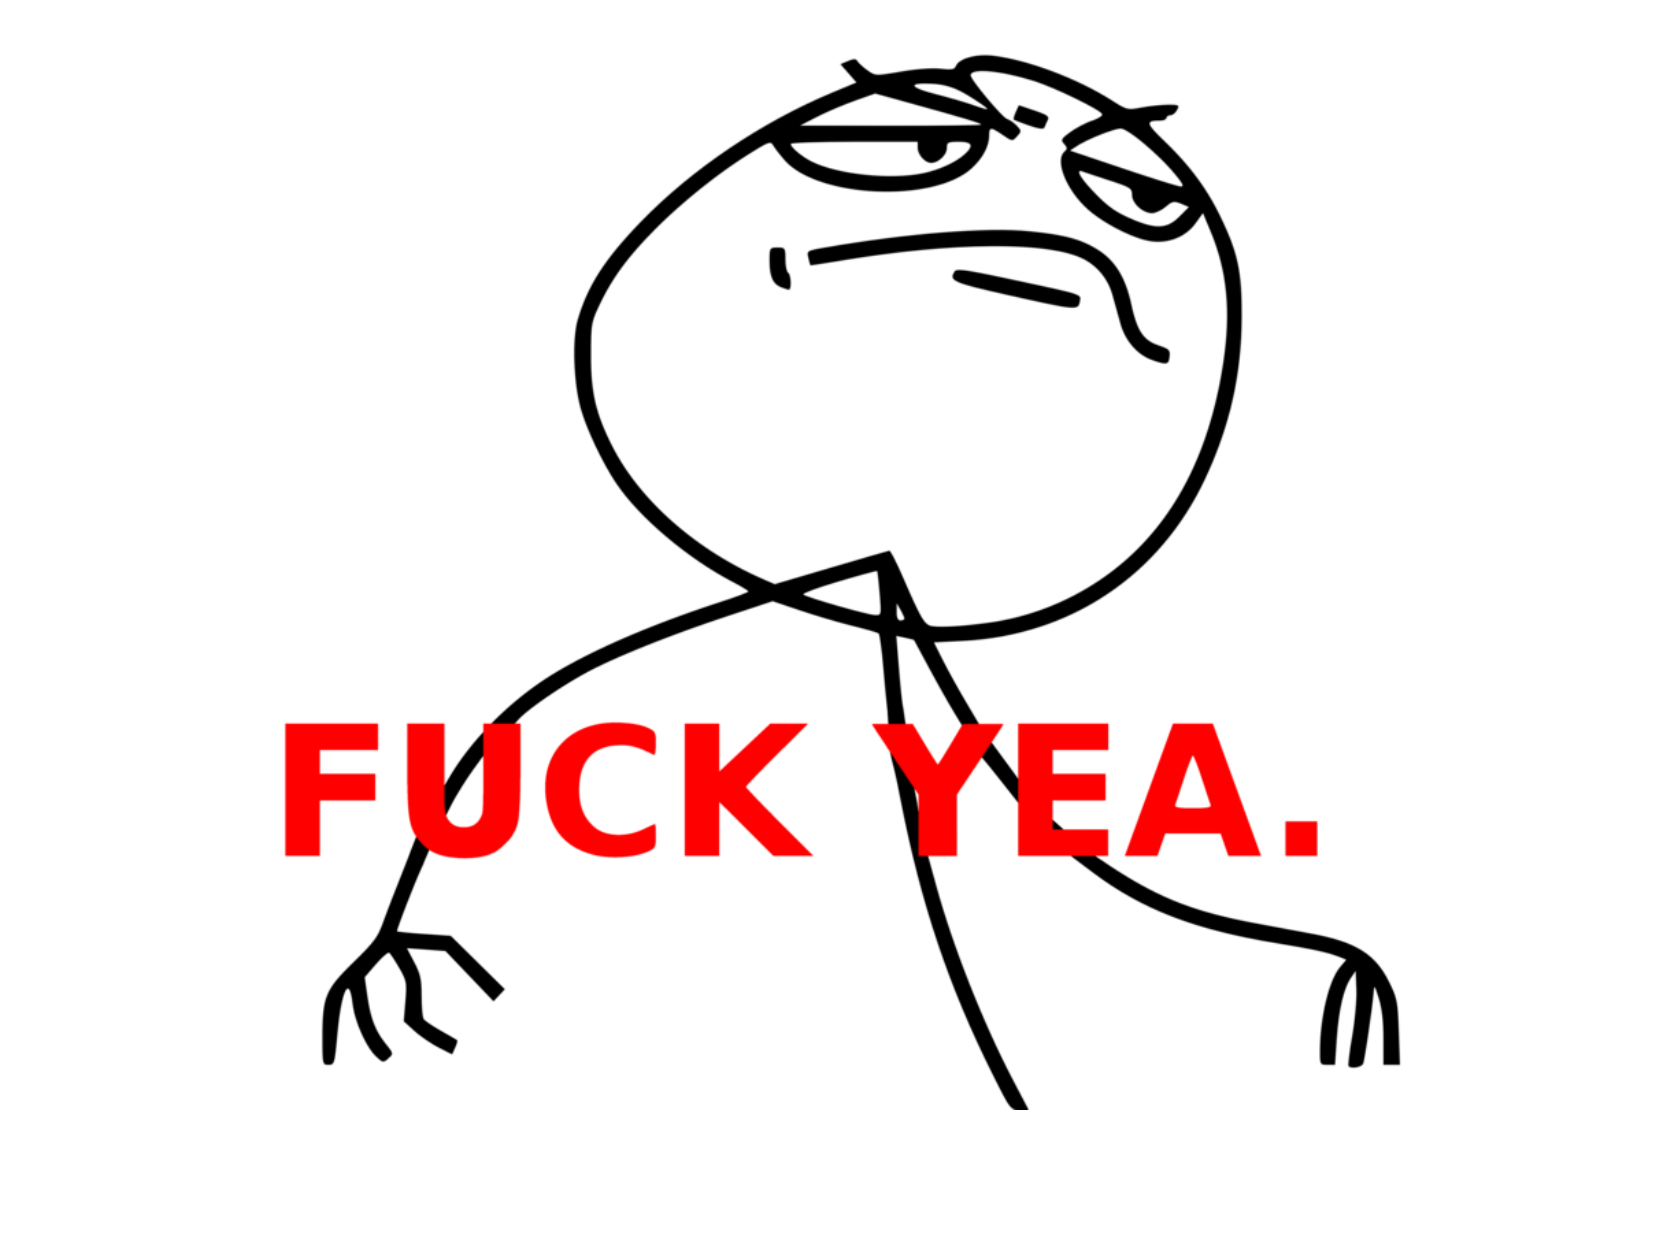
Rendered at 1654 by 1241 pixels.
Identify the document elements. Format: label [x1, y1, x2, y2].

picture [185, 52, 1418, 1111]
